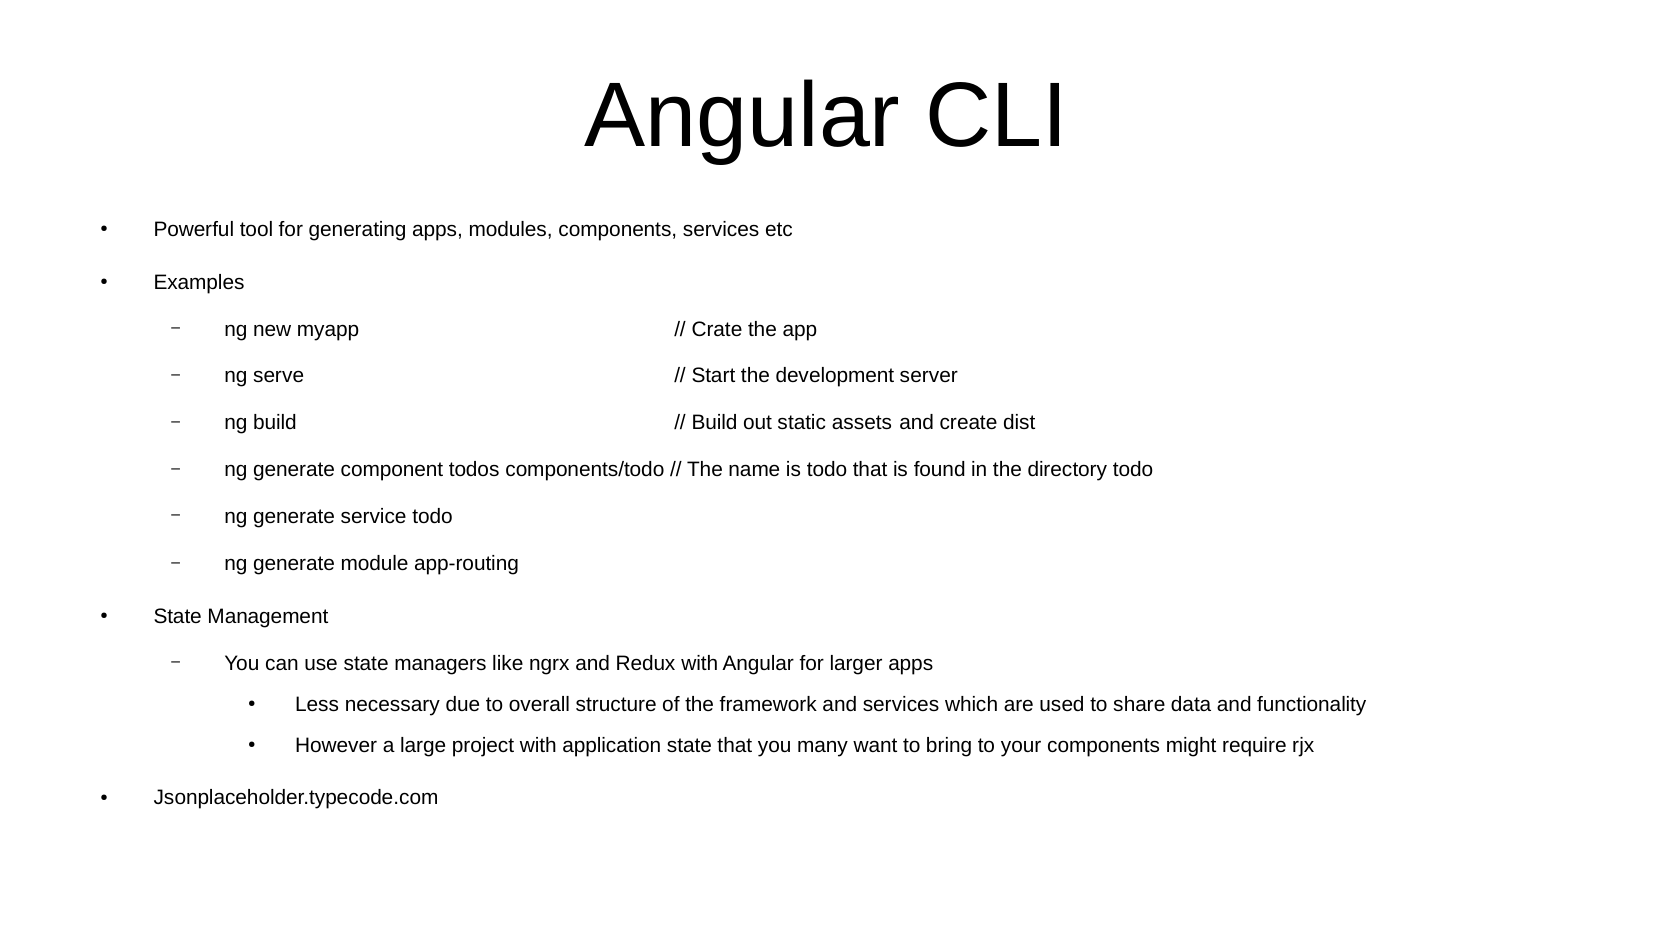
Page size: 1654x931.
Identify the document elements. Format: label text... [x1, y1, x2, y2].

list Powerful tool for generating apps, modules, components, services etc Examples ng new myapp // Crate the app ng serve // Start the development server ng build // Build out static assets and create dist ng generate component todos components/todo // The name is todo that is found in the directory todo ng generate service todo ng generate module app-routing State Management You can use state managers like ngrx and Redux with Angular for larger apps Less necessary due to overall structure of the framework and services which are used to share data and functionality However a large project with application state that you many want to bring to your components might require rjx Jsonplaceholder.typecode.com [82, 217, 1571, 916]
title Angular CLI [82, 37, 1571, 193]
